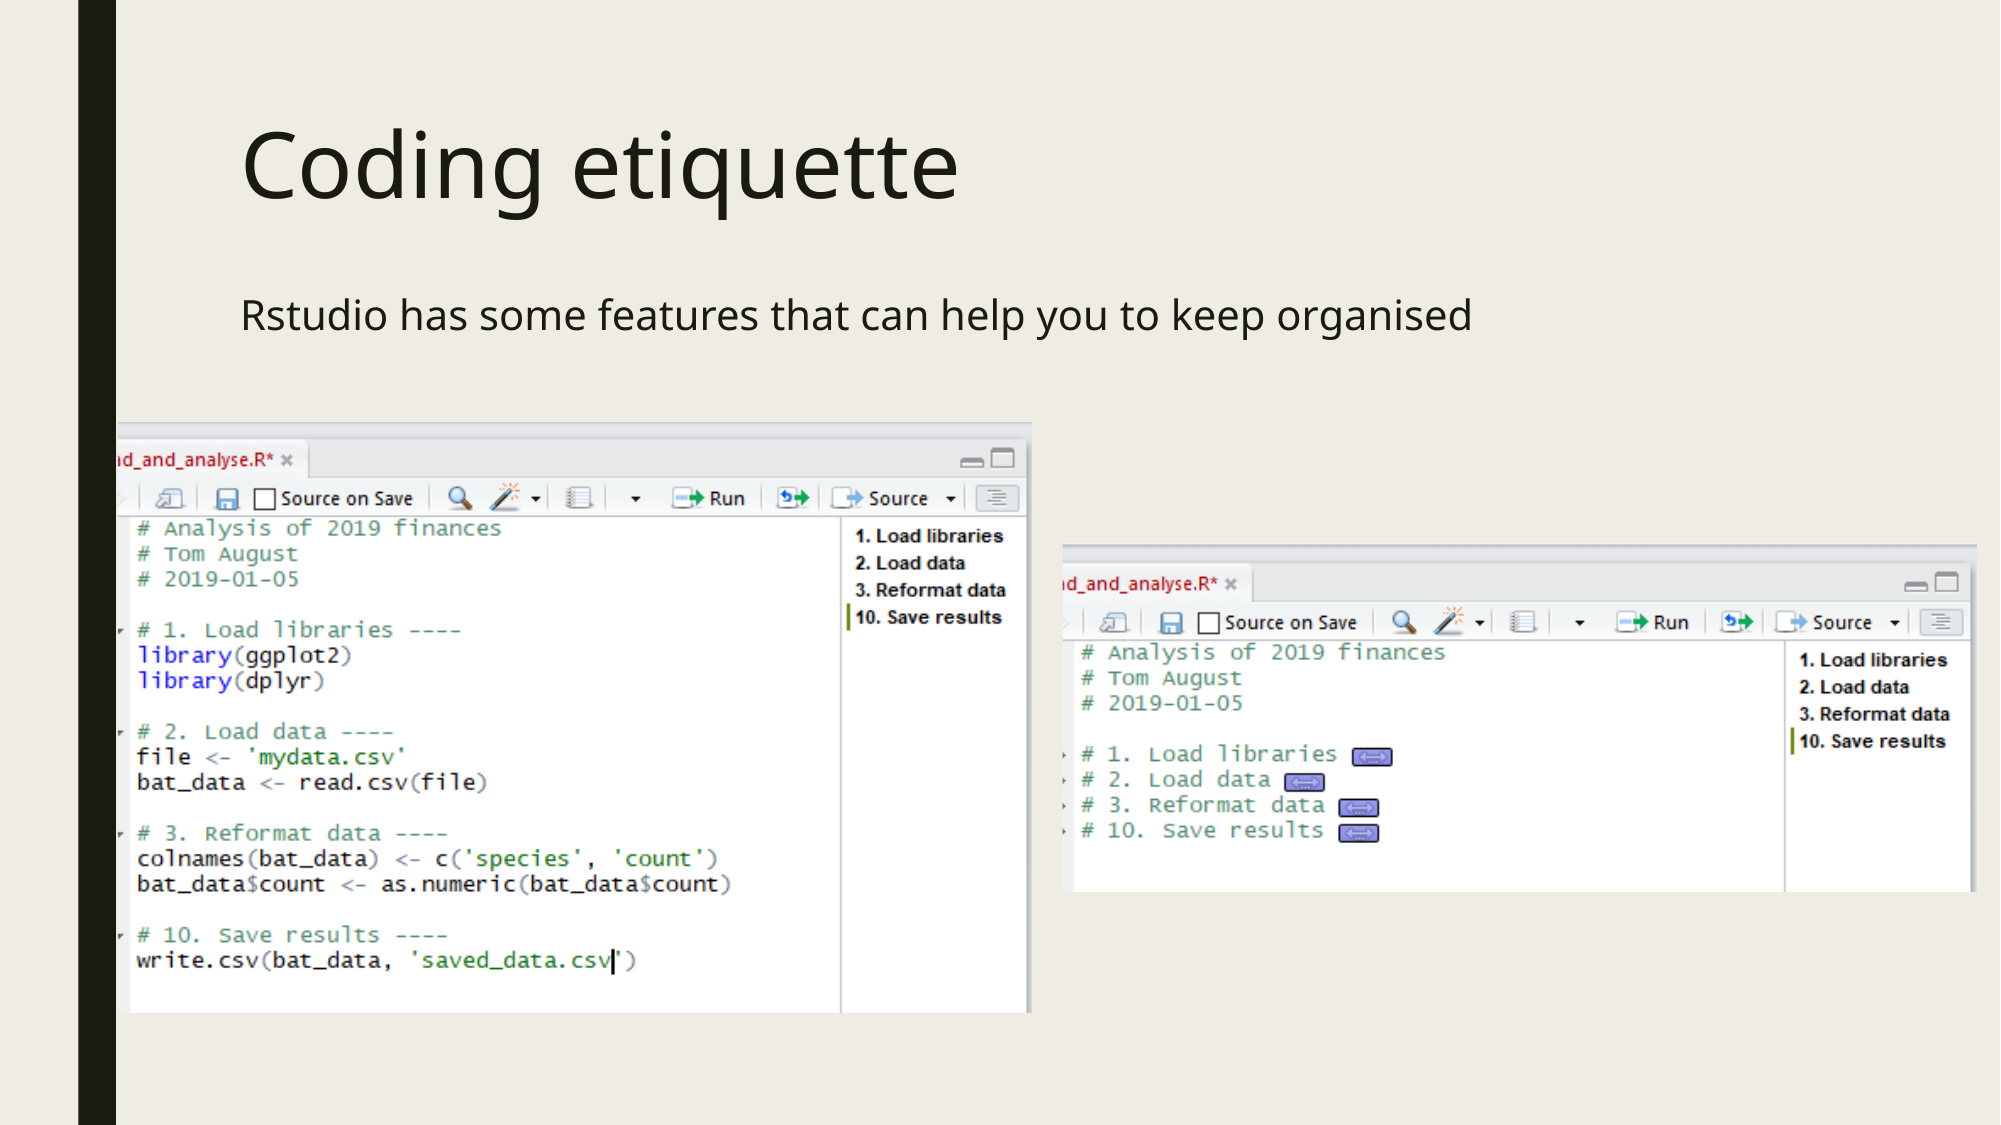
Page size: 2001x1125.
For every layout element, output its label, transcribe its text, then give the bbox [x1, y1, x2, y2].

picture [117, 422, 1032, 1013]
picture [1062, 543, 1977, 892]
list Rstudio has some features that can help you to keep organised [225, 285, 1801, 1036]
title Coding etiquette [225, 112, 1801, 285]
